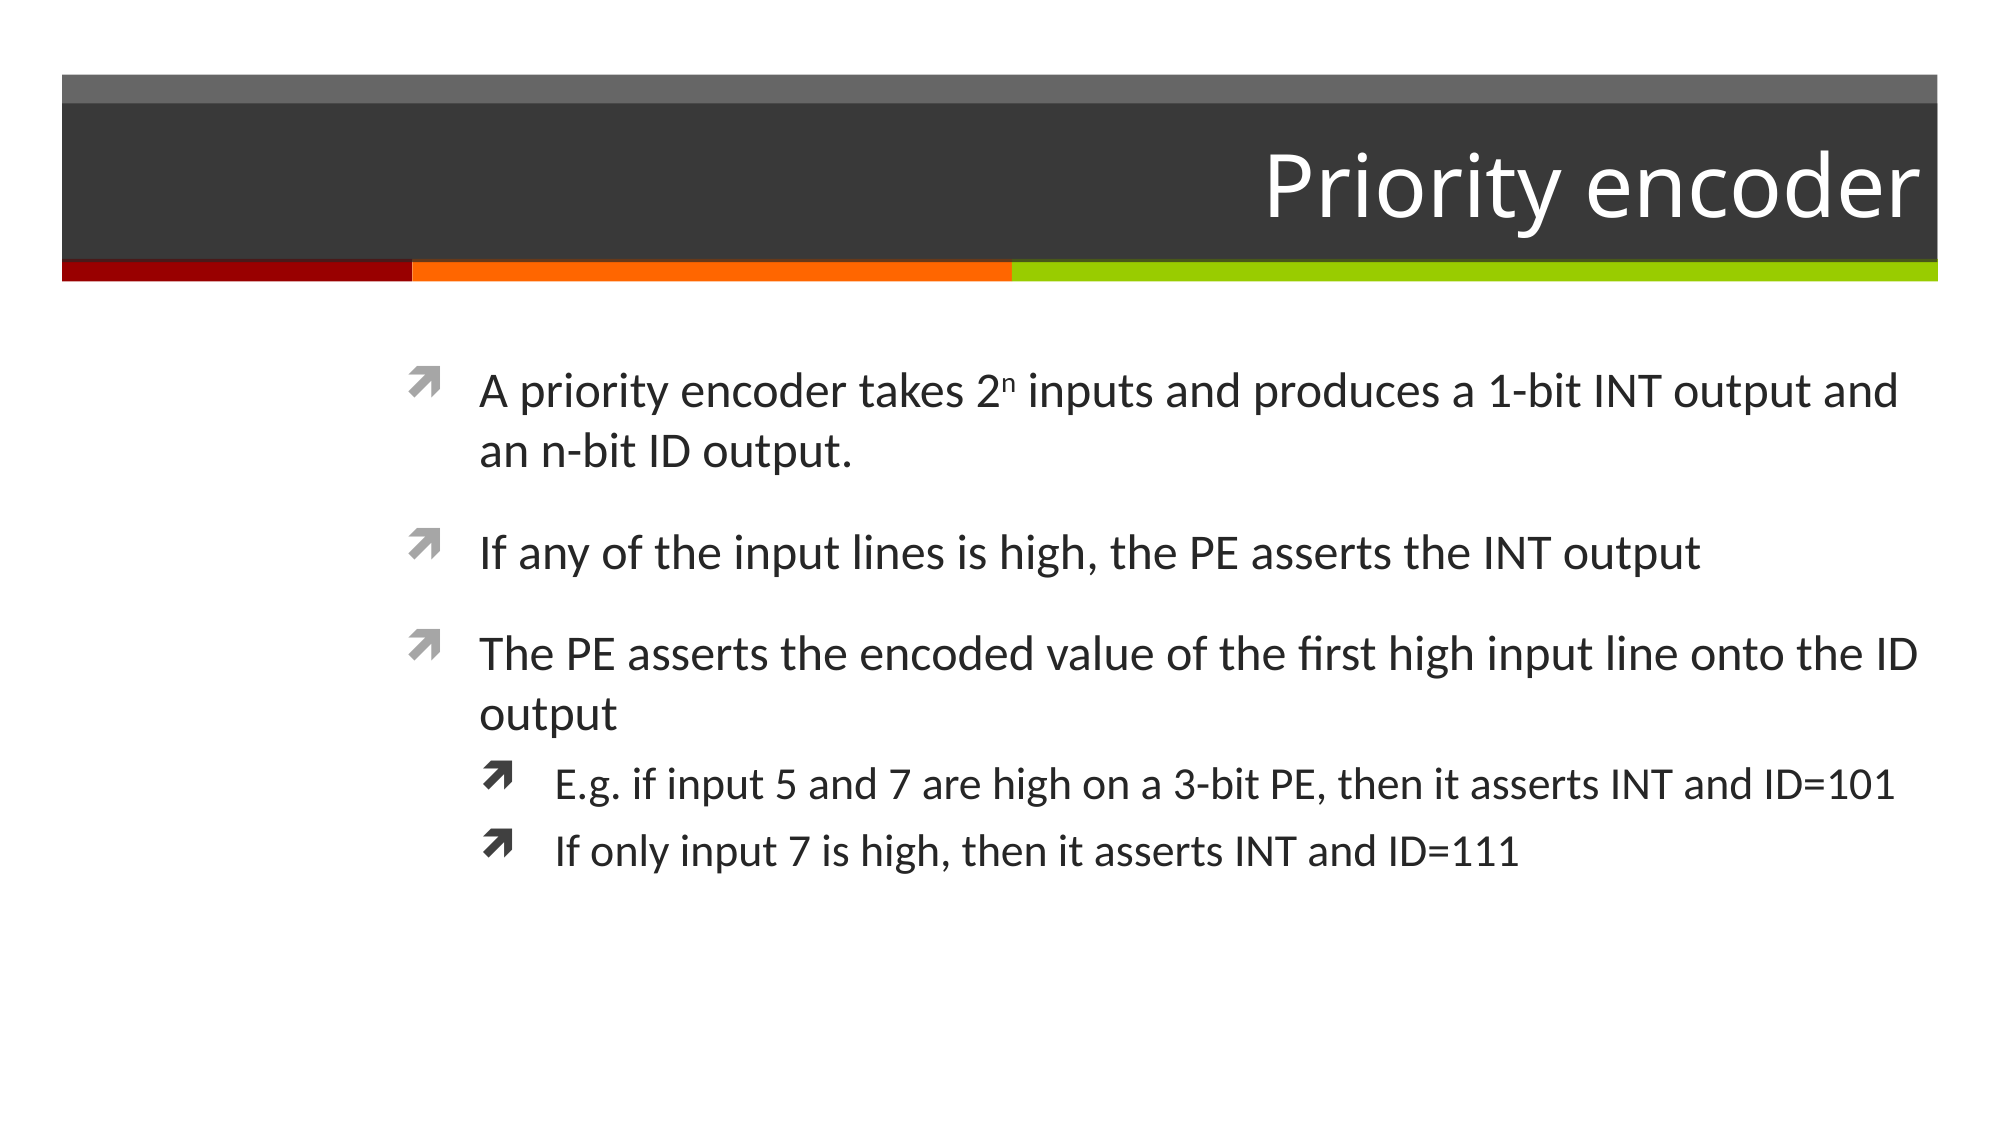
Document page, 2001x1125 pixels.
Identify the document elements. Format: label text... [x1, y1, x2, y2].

title Priority encoder [62, 103, 1938, 263]
list A priority encoder takes 2n inputs and produces a 1-bit INT output and an n-bit ID output. If any of the input lines is high, the PE asserts the INT output The PE asserts the encoded value of the first high input line onto the ID output E.g. if input 5 and 7 are high on a 3-bit PE, then it asserts INT and ID=101 If only input 7 is high, then it asserts INT and ID=111 [389, 350, 1938, 1005]
